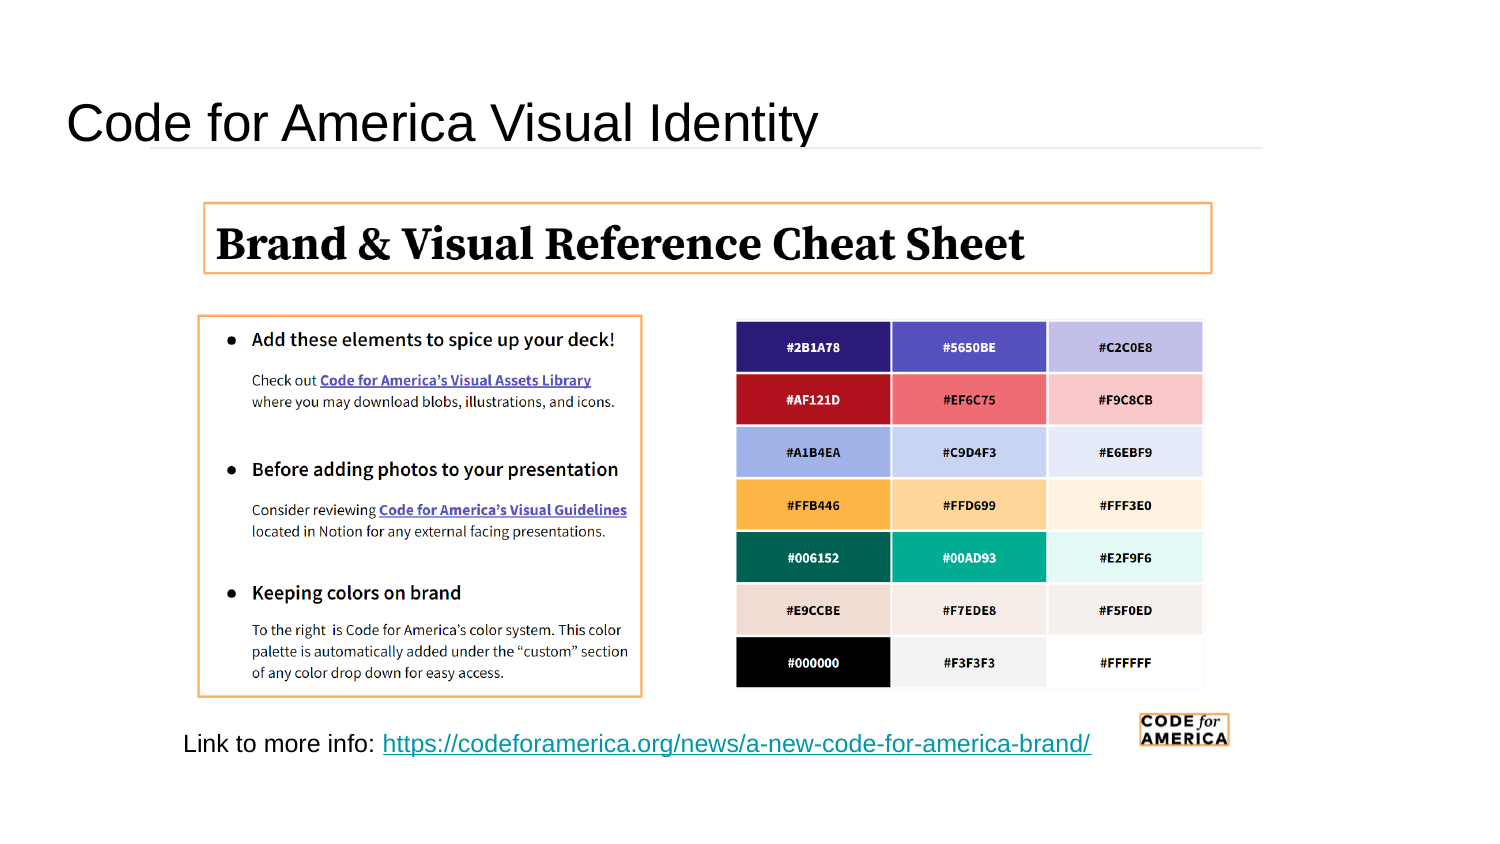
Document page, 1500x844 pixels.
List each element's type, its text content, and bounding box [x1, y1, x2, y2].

picture [150, 147, 1263, 775]
title Code for America Visual Identity [51, 72, 1449, 167]
text_box Link to more info: https://codeforamerica.org/news/a-new-code-for-america-brand/ [168, 712, 1115, 803]
